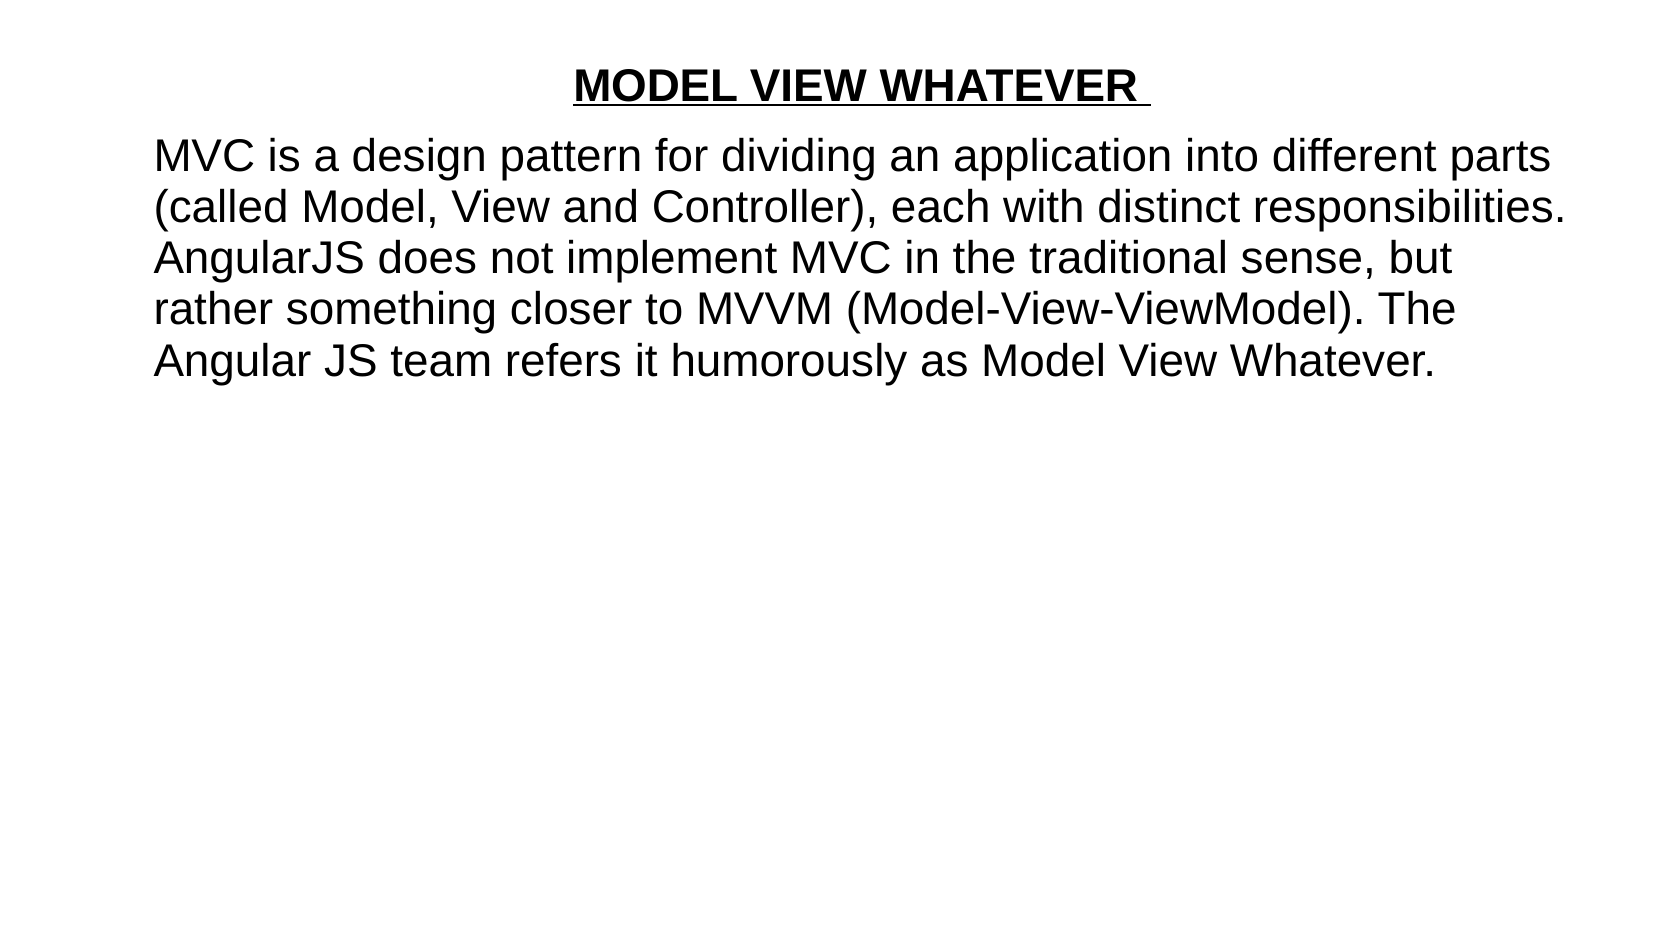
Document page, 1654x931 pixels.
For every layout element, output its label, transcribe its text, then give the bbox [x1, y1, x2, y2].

list MODEL VIEW WHATEVER MVC is a design pattern for dividing an application into different parts (called Model, View and Controller), each with distinct responsibilities. AngularJS does not implement MVC in the traditional sense, but rather something closer to MVVM (Model-View-ViewModel). The Angular JS team refers it humorously as Model View Whatever. [82, 60, 1571, 758]
